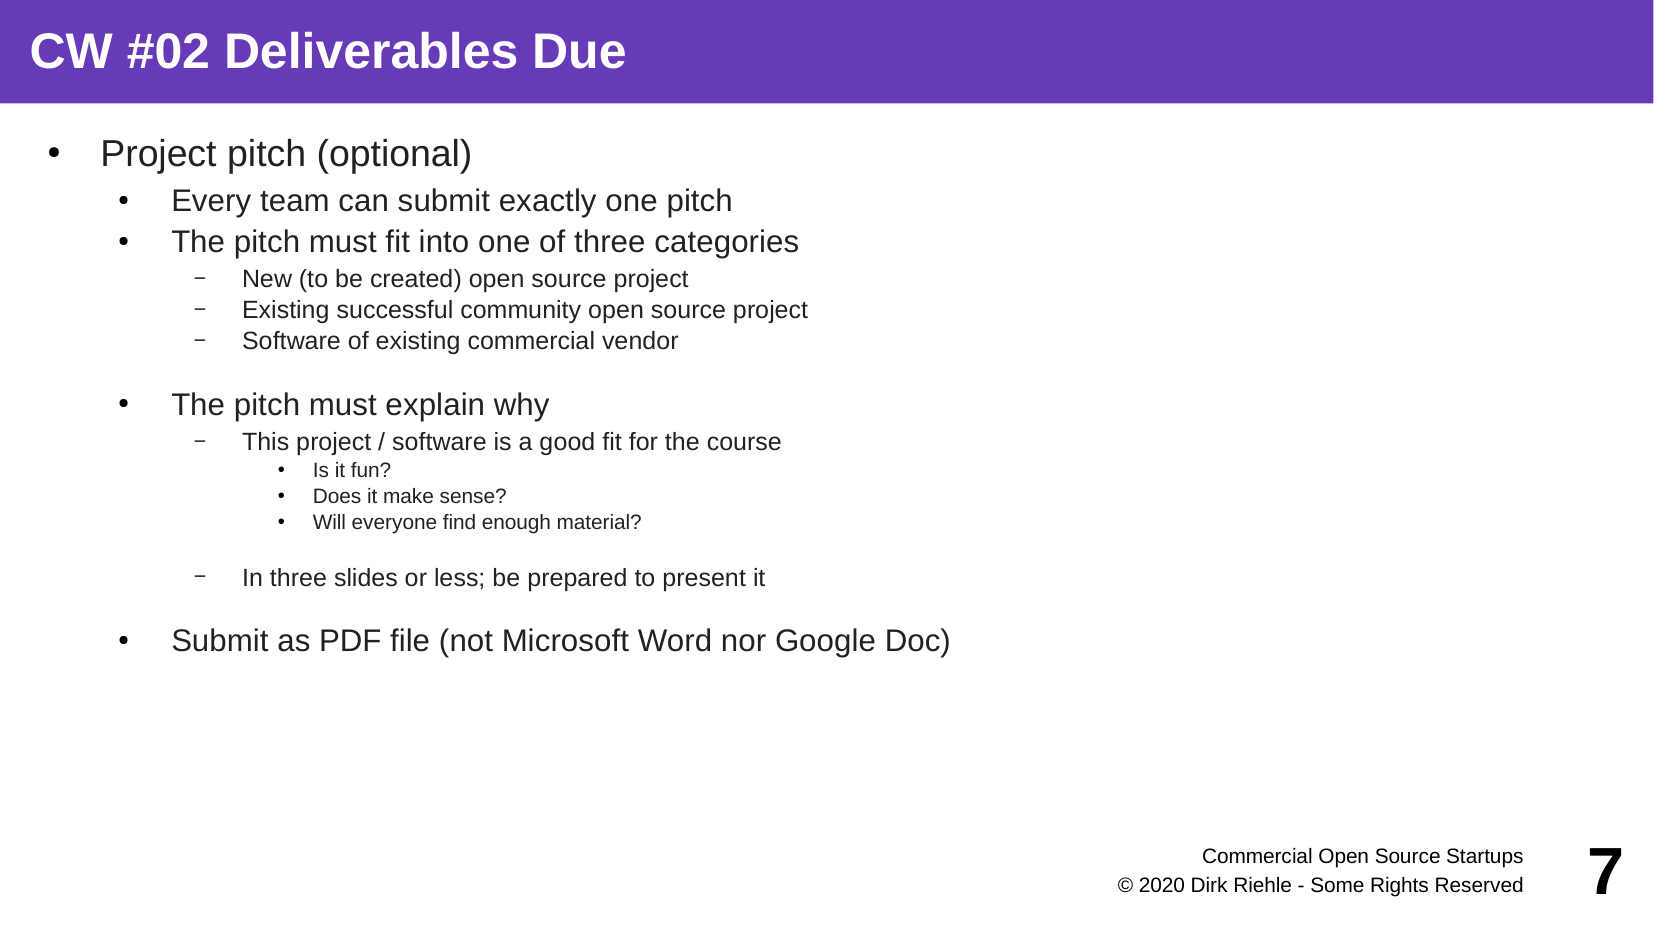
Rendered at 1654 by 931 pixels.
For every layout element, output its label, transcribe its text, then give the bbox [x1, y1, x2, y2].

title CW #02 Deliverables Due [0, 0, 1654, 104]
list Project pitch (optional) Every team can submit exactly one pitch The pitch must fit into one of three categories New (to be created) open source project Existing successful community open source project Software of existing commercial vendor The pitch must explain why This project / software is a good fit for the course Is it fun? Does it make sense? Will everyone find enough material? In three slides or less; be prepared to present it Submit as PDF file (not Microsoft Word nor Google Doc) [29, 132, 1625, 813]
